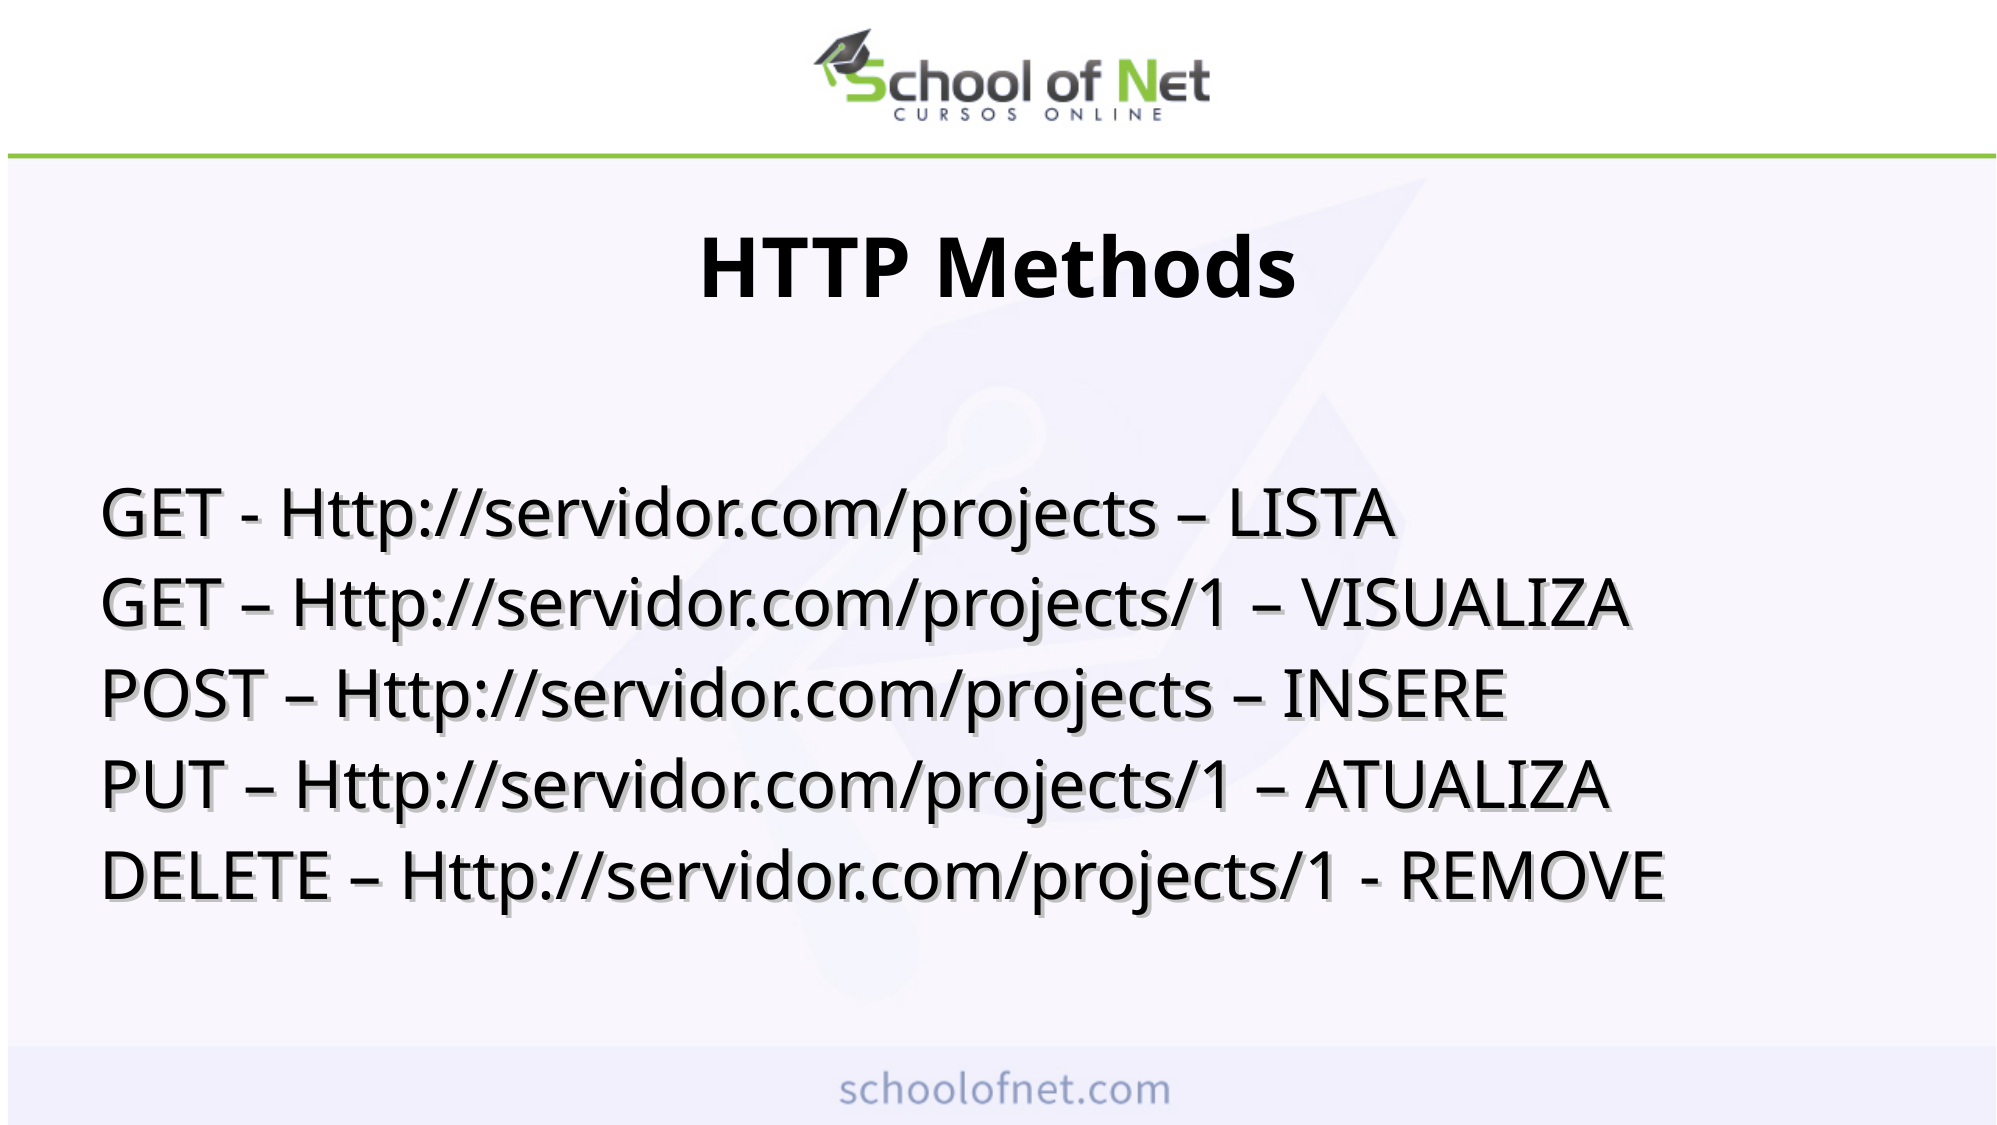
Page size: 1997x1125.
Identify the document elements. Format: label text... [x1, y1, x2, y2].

picture [7, 5, 1997, 1125]
subtitle GET - Http://servidor.com/projects – LISTA GET – Http://servidor.com/projects/1 – VISUALIZA POST – Http://servidor.com/projects – INSERE PUT – Http://servidor.com/projects/1 – ATUALIZA DELETE – Http://servidor.com/projects/1 - REMOVE [99, 377, 1897, 1006]
title HTTP Methods [99, 171, 1897, 360]
